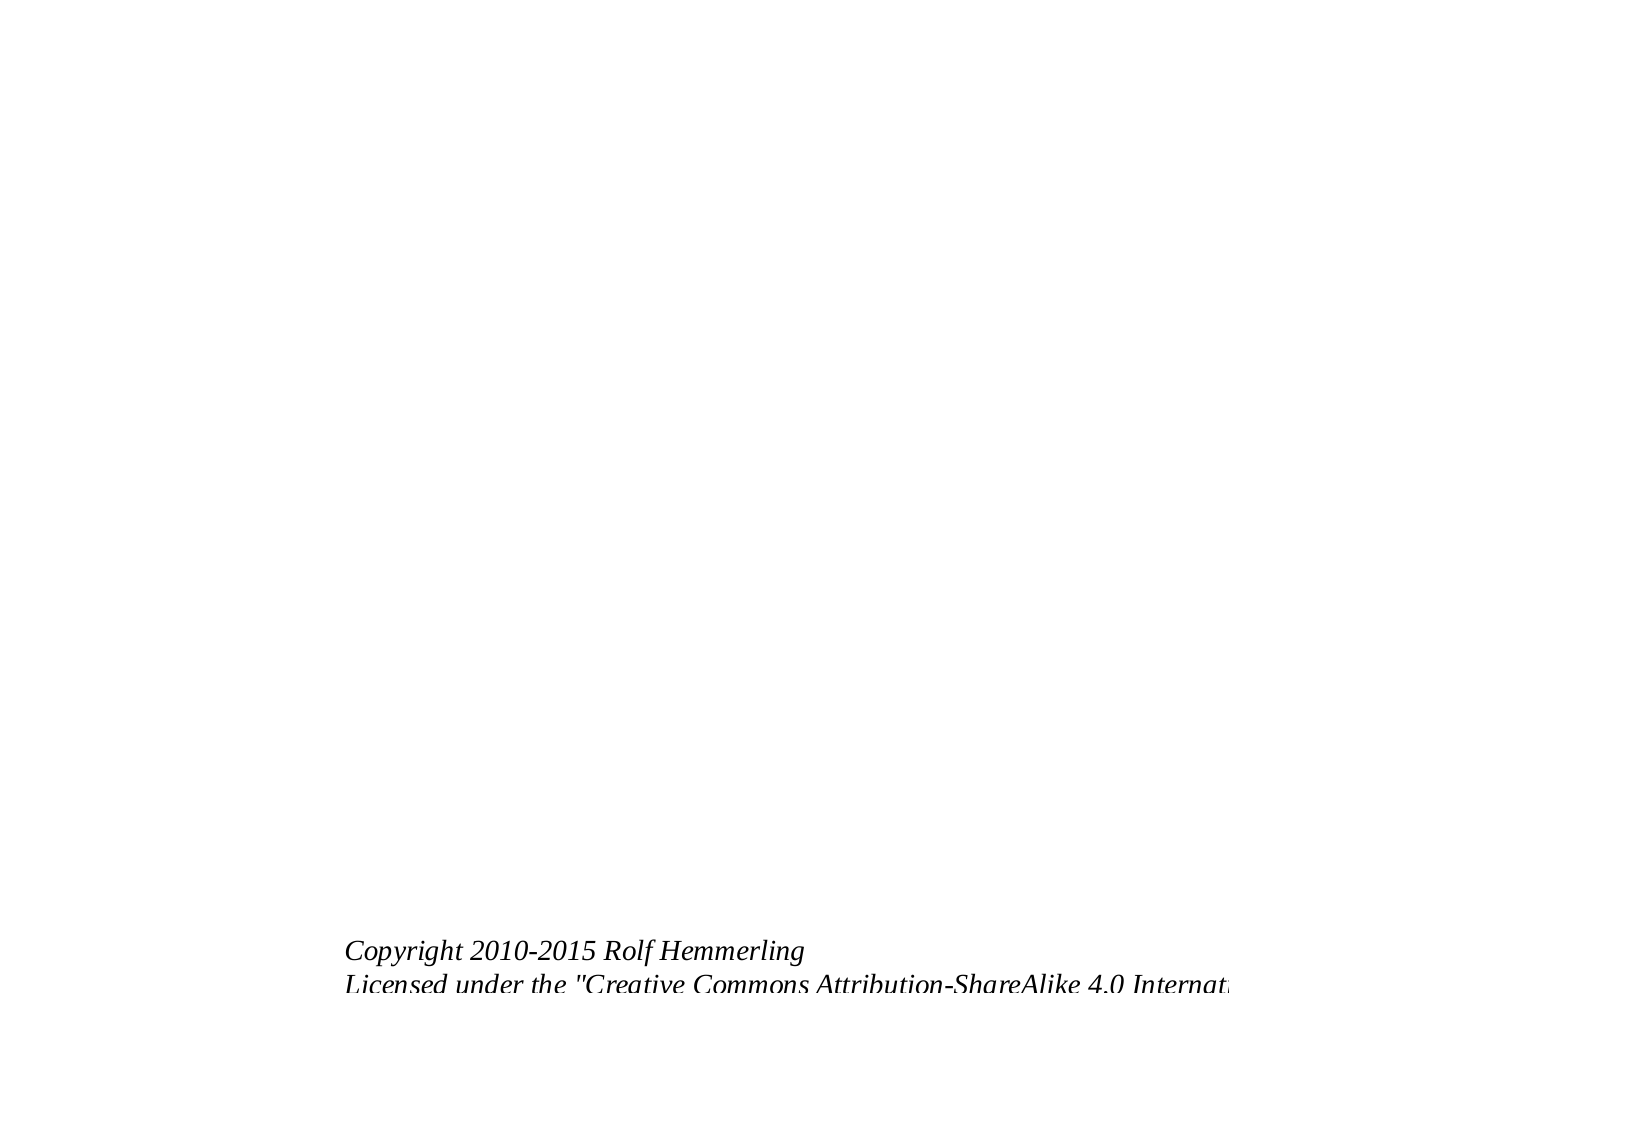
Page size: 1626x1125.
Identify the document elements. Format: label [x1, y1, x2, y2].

chart [224, 815, 1229, 993]
